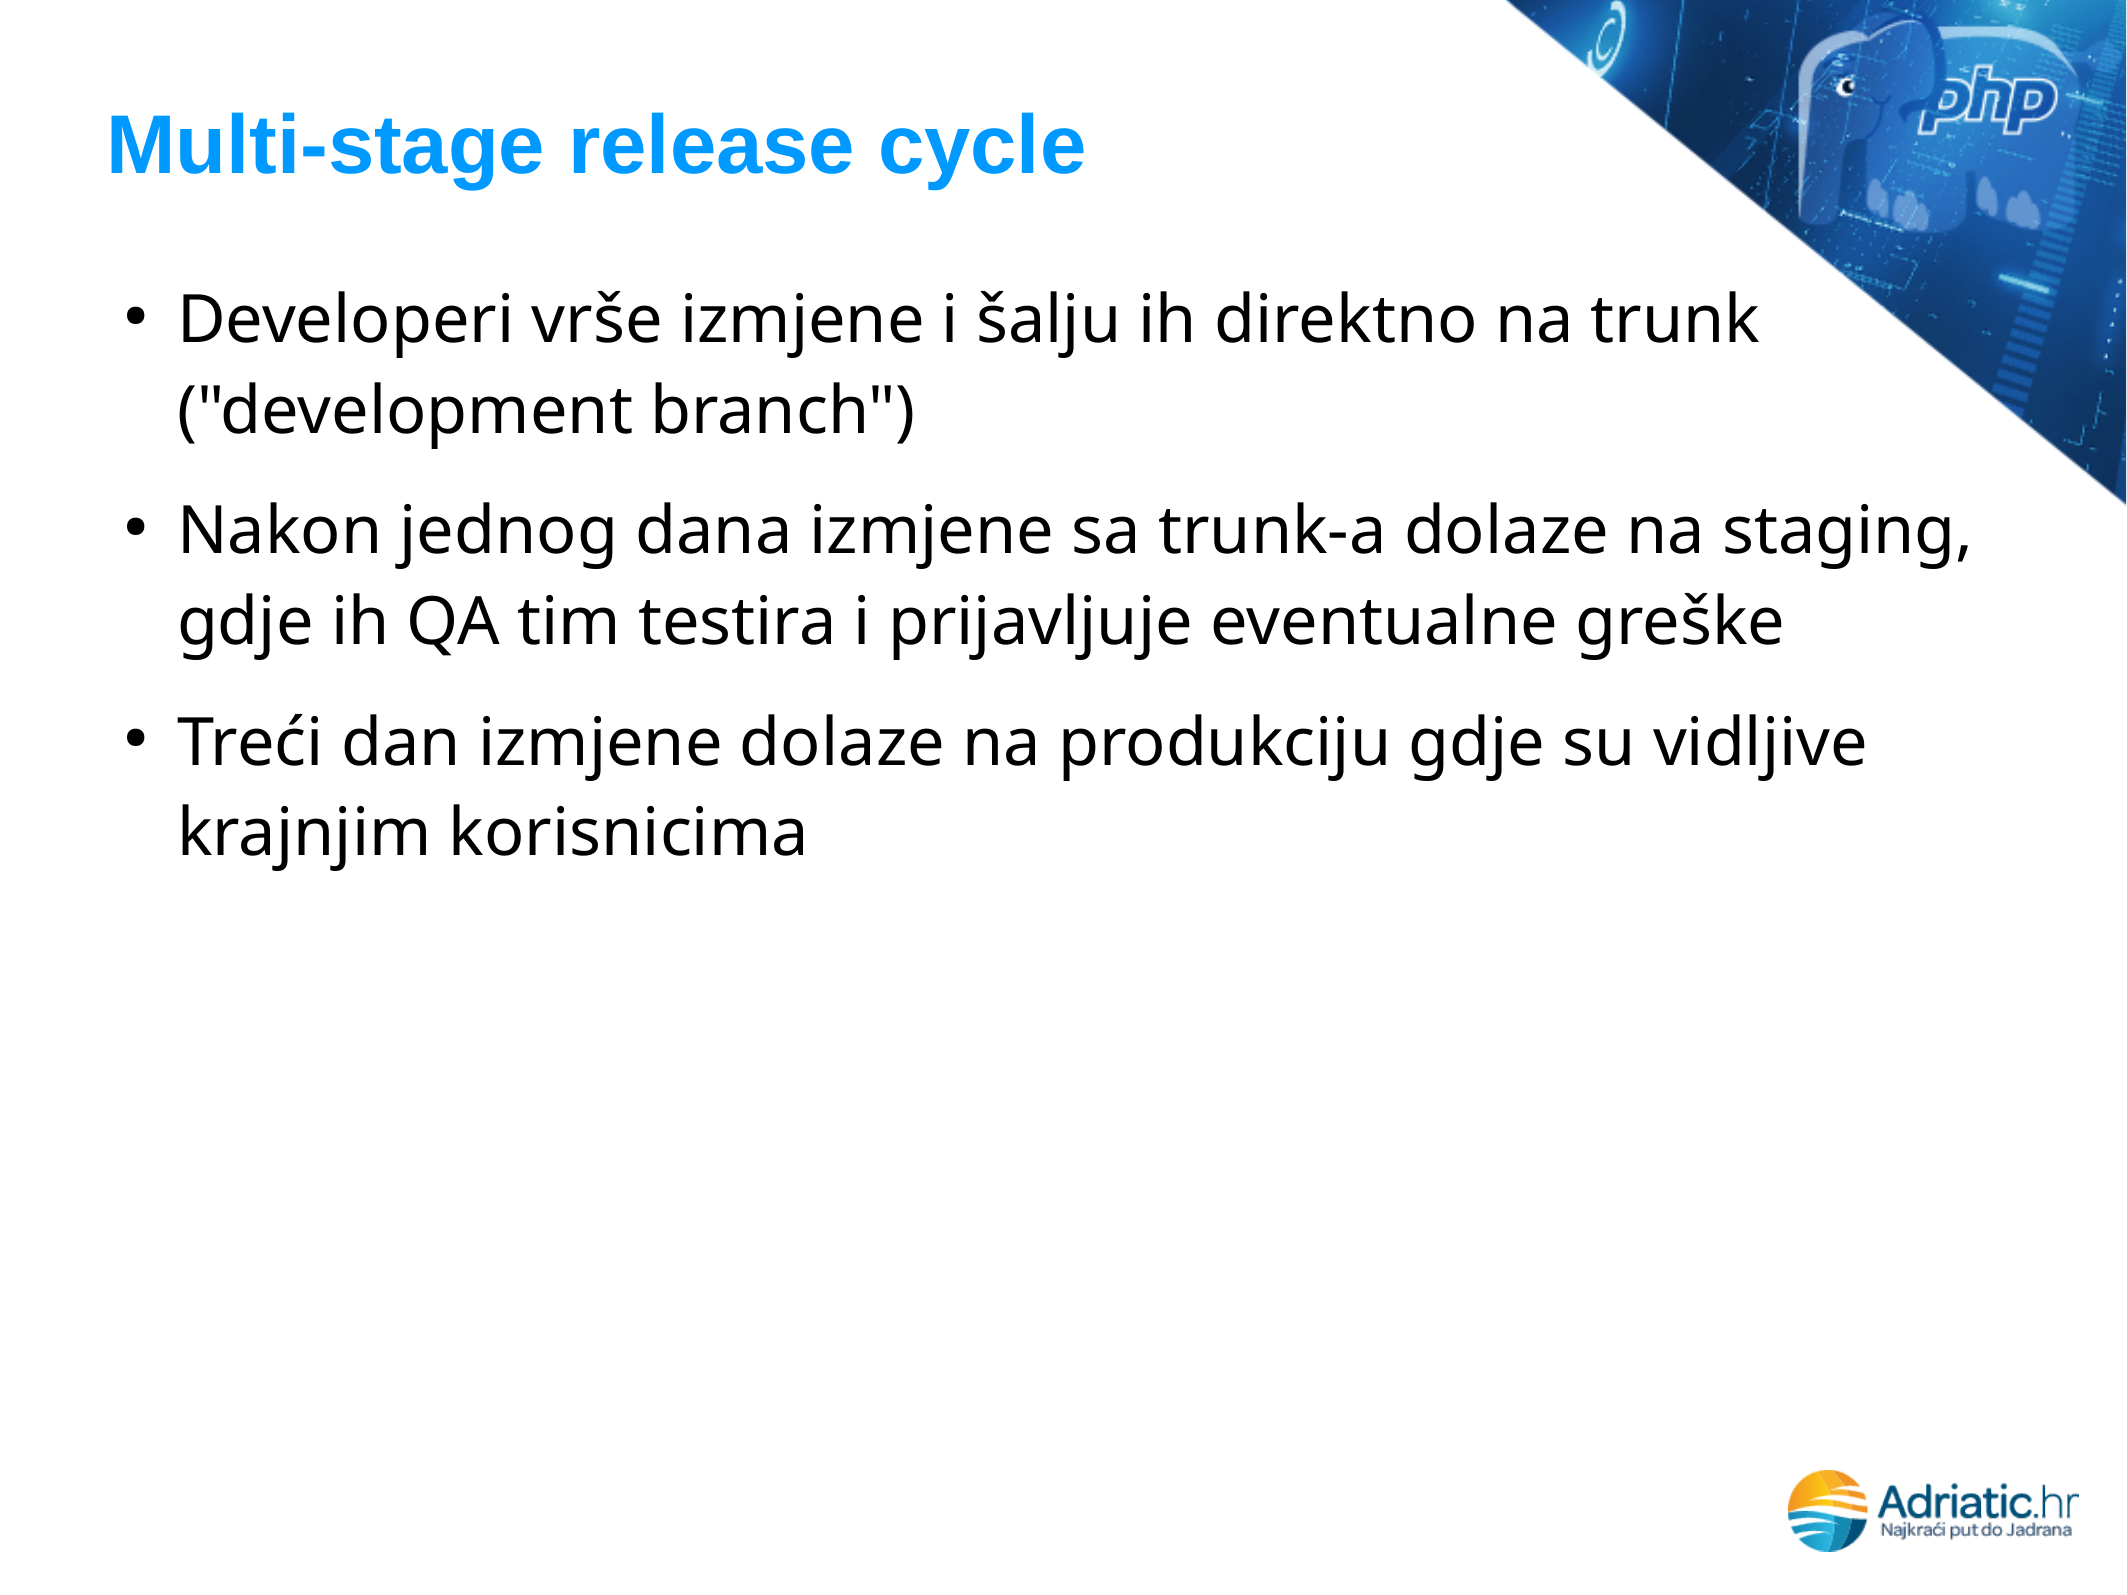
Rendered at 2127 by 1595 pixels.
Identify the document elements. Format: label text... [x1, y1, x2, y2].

list Developeri vrše izmjene i šalju ih direktno na trunk ("development branch") Nakon jednog dana izmjene sa trunk-a dolaze na staging, gdje ih QA tim testira i prijavljuje eventualne greške Treći dan izmjene dolaze na produkciju gdje su vidljive krajnjim korisnicima [106, 271, 1997, 1453]
title Multi-stage release cycle [106, 70, 1630, 219]
picture [1788, 1470, 2079, 1552]
picture [1505, 0, 2127, 625]
